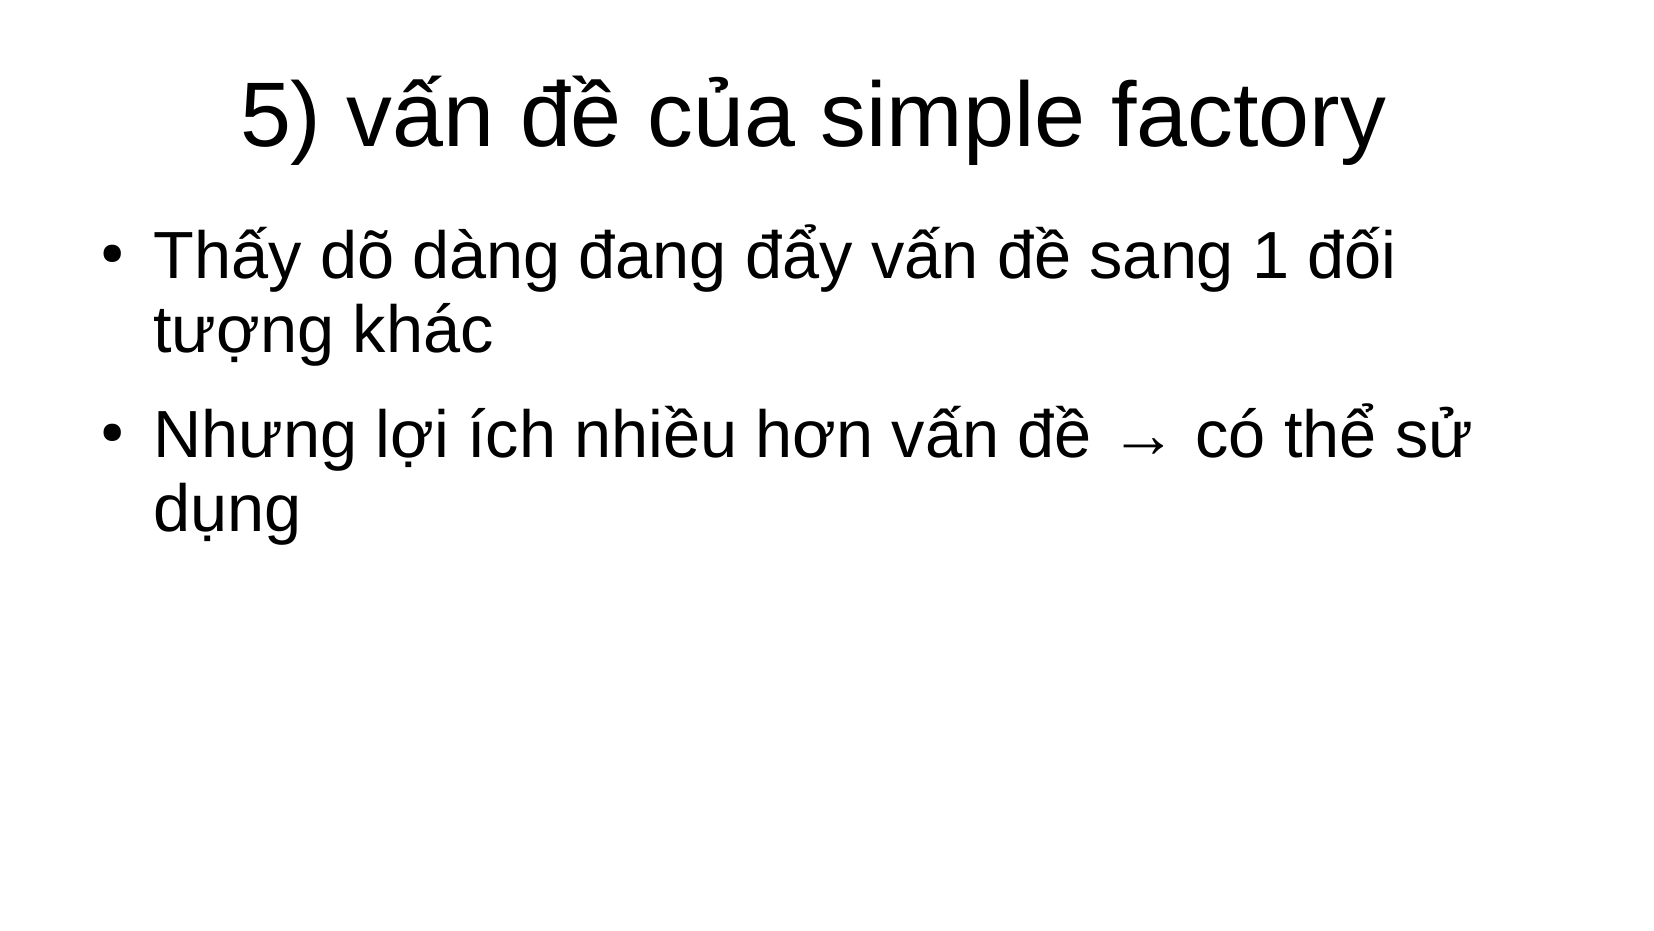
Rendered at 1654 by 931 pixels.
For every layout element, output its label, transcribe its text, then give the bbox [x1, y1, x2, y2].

list Thấy dõ dàng đang đẩy vấn đề sang 1 đối tượng khác Nhưng lợi ích nhiều hơn vấn đề → có thể sử dụng [82, 217, 1571, 758]
title 5) vấn đề của simple factory [82, 37, 1571, 193]
